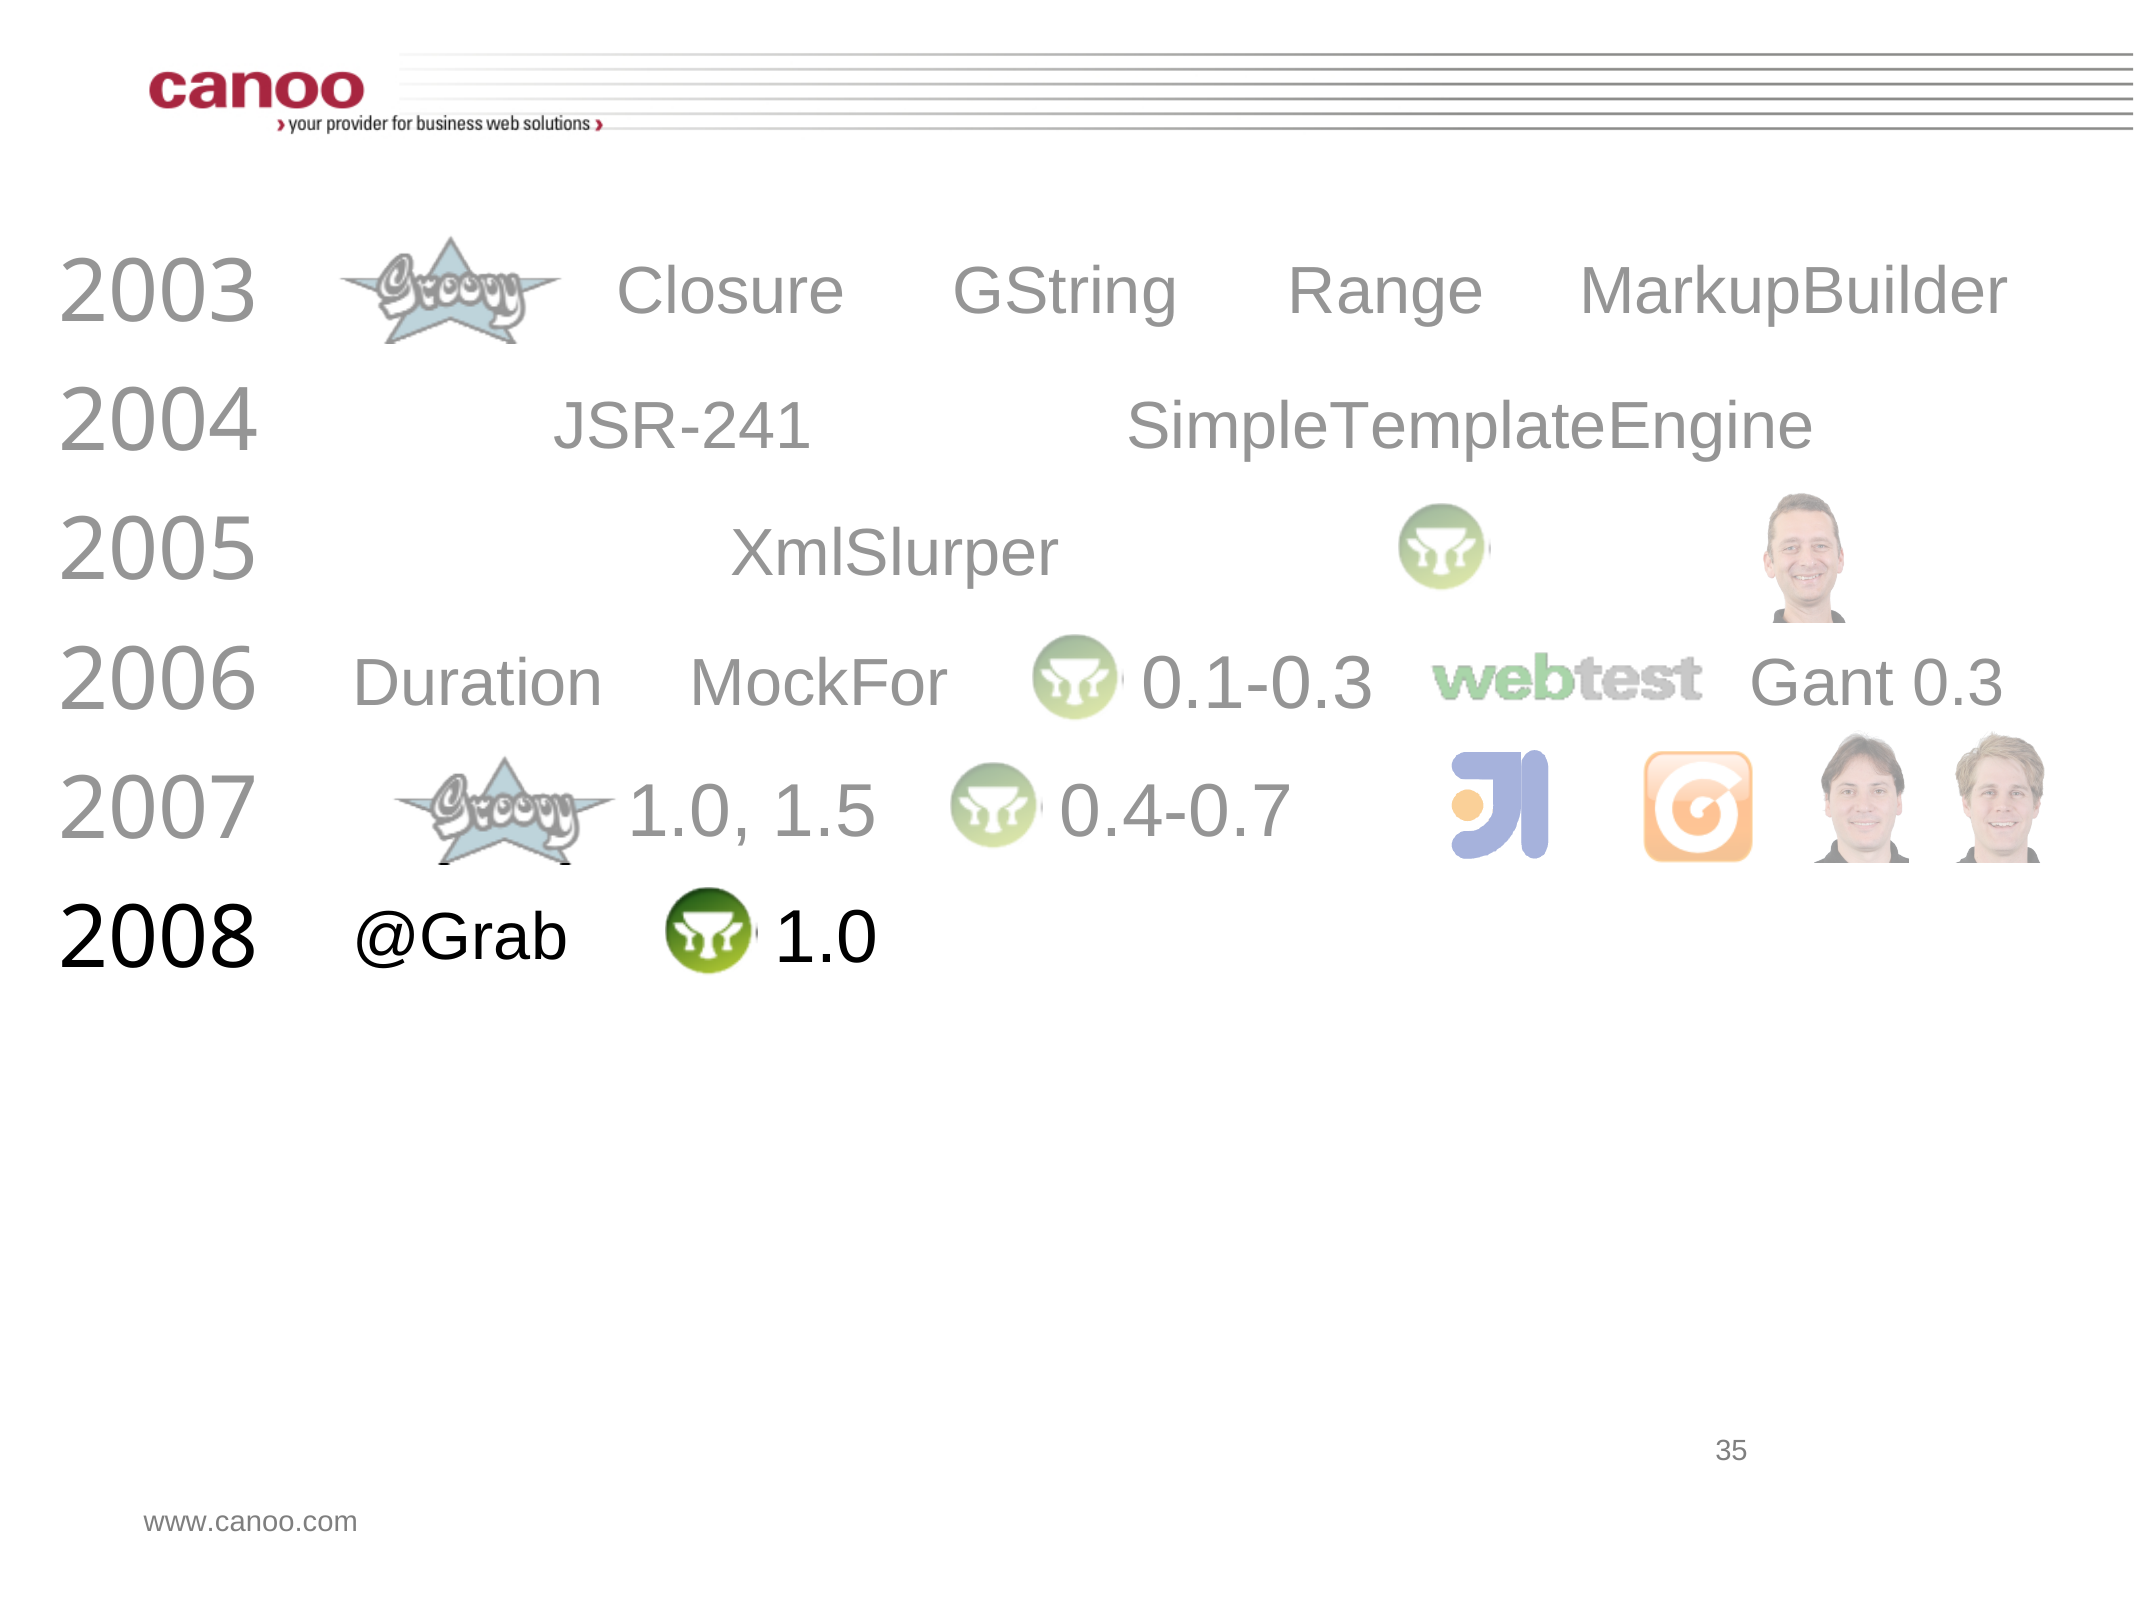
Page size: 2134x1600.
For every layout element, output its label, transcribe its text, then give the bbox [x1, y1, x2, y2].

text_box 1.0 [759, 880, 894, 986]
text_box 2008 [43, 872, 297, 993]
picture [0, 21, 2134, 188]
picture [665, 887, 758, 978]
text_box @Grab [337, 885, 584, 981]
text_box <number> [1705, 1423, 1758, 1474]
picture [37, 225, 2101, 865]
